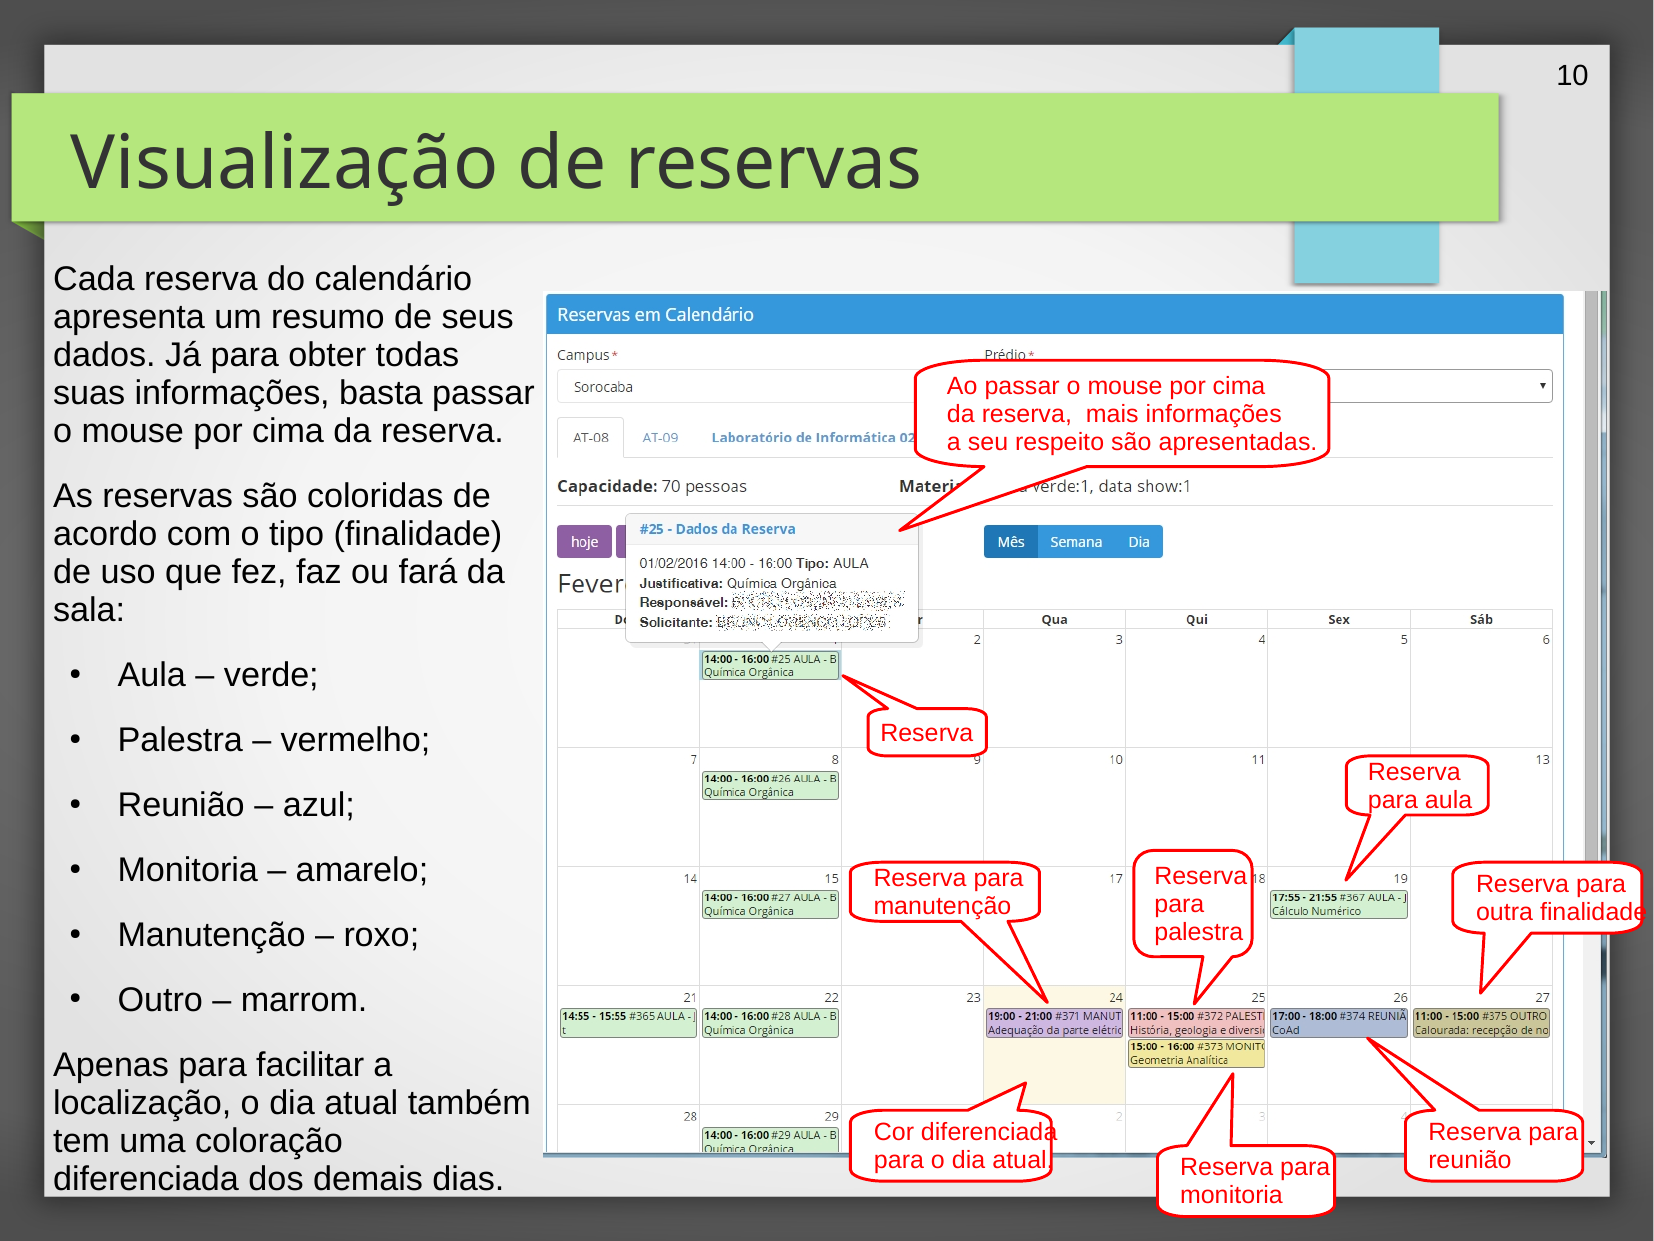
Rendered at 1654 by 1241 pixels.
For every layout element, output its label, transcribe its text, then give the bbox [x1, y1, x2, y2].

text_box Reserva para palestra [1133, 850, 1253, 1004]
text_box Reserva para reunião [1367, 1038, 1583, 1182]
text_box Reserva para monitoria [1157, 1073, 1335, 1217]
text_box Ao passar o mouse por cima da reserva, mais informações a seu respeito são apresentadas. [899, 360, 1329, 531]
text_box Reserva para outra finalidade [1452, 862, 1642, 994]
text_box Reserva [842, 675, 987, 756]
picture [0, 0, 1654, 1241]
text_box Reserva para manutenção [850, 862, 1048, 1003]
text_box Reserva para aula [1345, 755, 1489, 881]
title Visualização de reservas [70, 106, 1229, 213]
list Cada reserva do calendário apresenta um resumo de seus dados. Já para obter todas suas informações, basta passar o mouse por cima da reserva. As reservas são coloridas de acordo com o tipo (finalidade) de uso que fez, faz ou fará da sala: Aula – verde; Palestra – vermelho; Reunião – azul; Monitoria – amarelo; Manutenção – roxo; Outro – marrom. Apenas para facilitar a localização, o dia atual também tem uma coloração diferenciada dos demais dias. [53, 259, 538, 1217]
text_box Cor diferenciada para o dia atual. [850, 1082, 1052, 1182]
